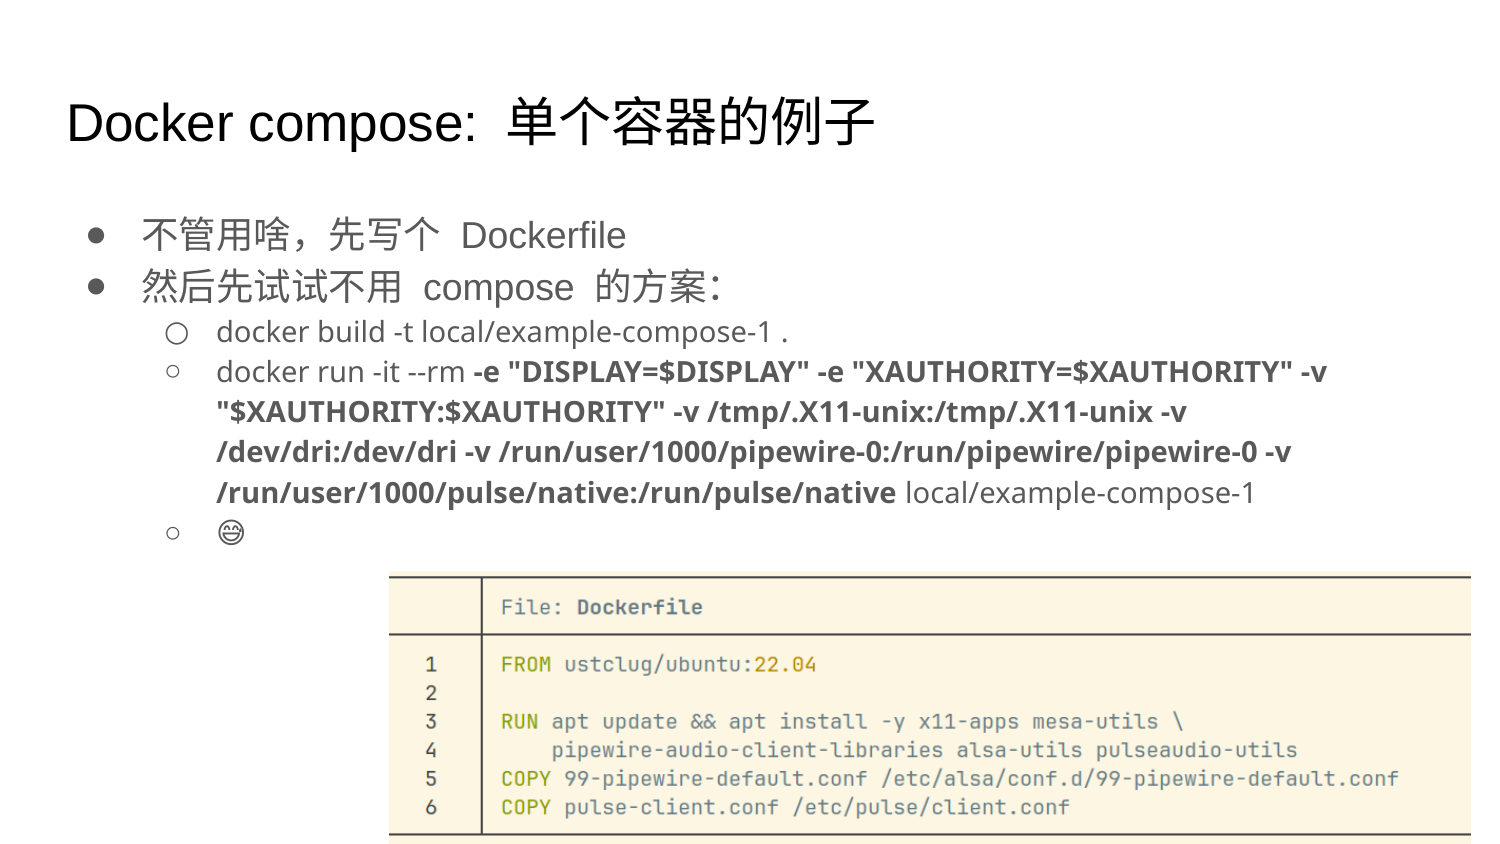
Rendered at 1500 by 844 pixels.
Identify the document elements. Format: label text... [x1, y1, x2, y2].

list 不管用啥，先写个 Dockerfile 然后先试试不用 compose 的方案： docker build -t local/example-compose-1 . docker run -it --rm -e "DISPLAY=$DISPLAY" -e "XAUTHORITY=$XAUTHORITY" -v "$XAUTHORITY:$XAUTHORITY" -v /tmp/.X11-unix:/tmp/.X11-unix -v /dev/dri:/dev/dri -v /run/user/1000/pipewire-0:/run/pipewire/pipewire-0 -v /run/user/1000/pulse/native:/run/pulse/native local/example-compose-1 😅 [51, 189, 1449, 750]
title Docker compose: 单个容器的例子 [51, 72, 1449, 167]
picture [389, 571, 1471, 844]
